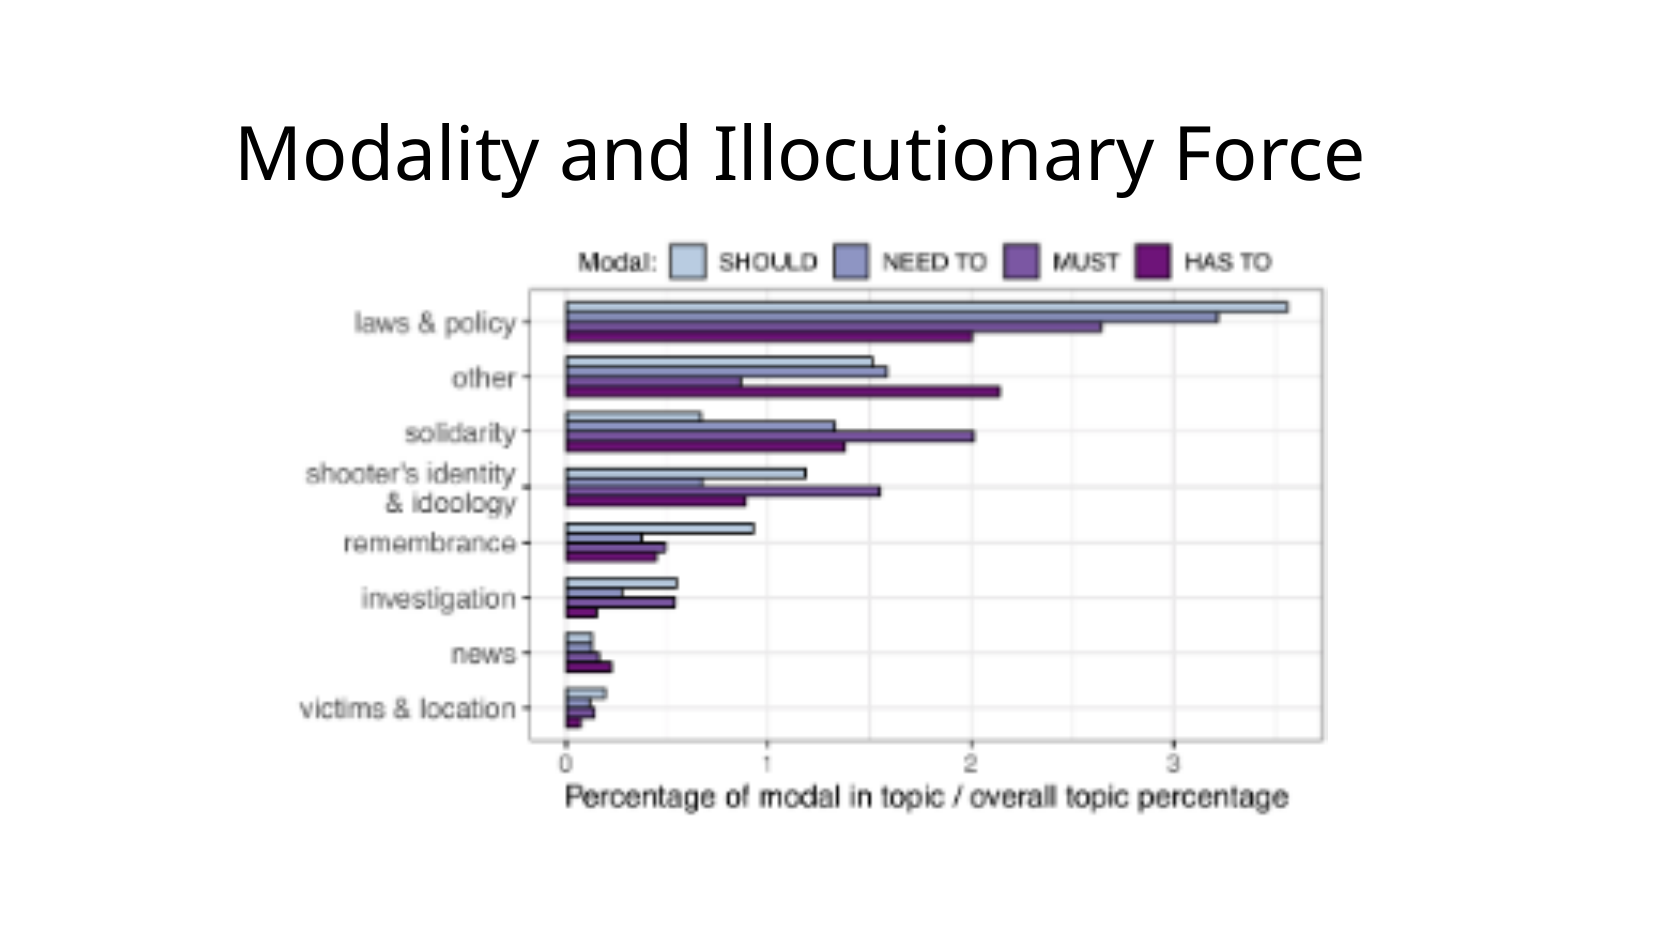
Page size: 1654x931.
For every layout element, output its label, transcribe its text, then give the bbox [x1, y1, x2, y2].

picture [285, 228, 1328, 826]
title Modality and Illocutionary Force [56, 62, 1546, 241]
